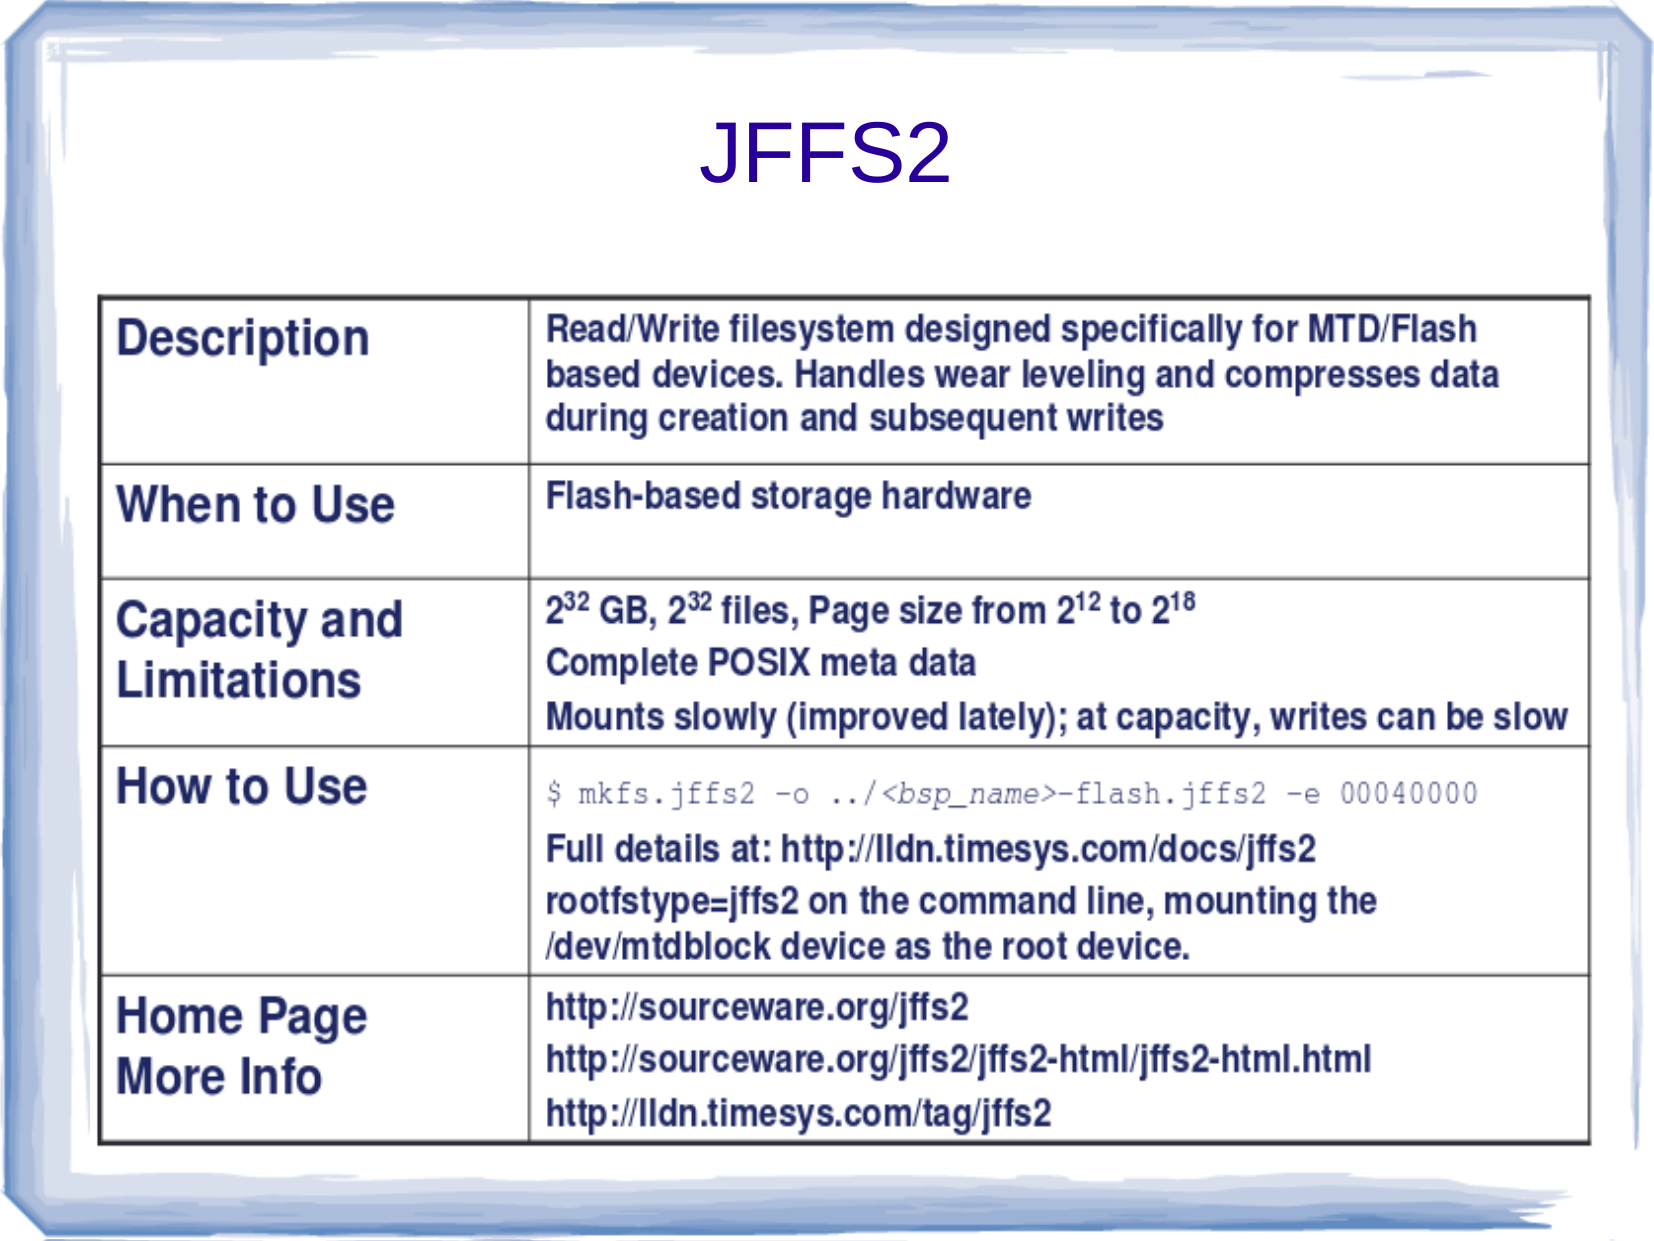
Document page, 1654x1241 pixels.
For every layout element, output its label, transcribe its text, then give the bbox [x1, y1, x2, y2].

picture [0, 0, 1654, 1241]
title JFFS2 [82, 49, 1571, 257]
